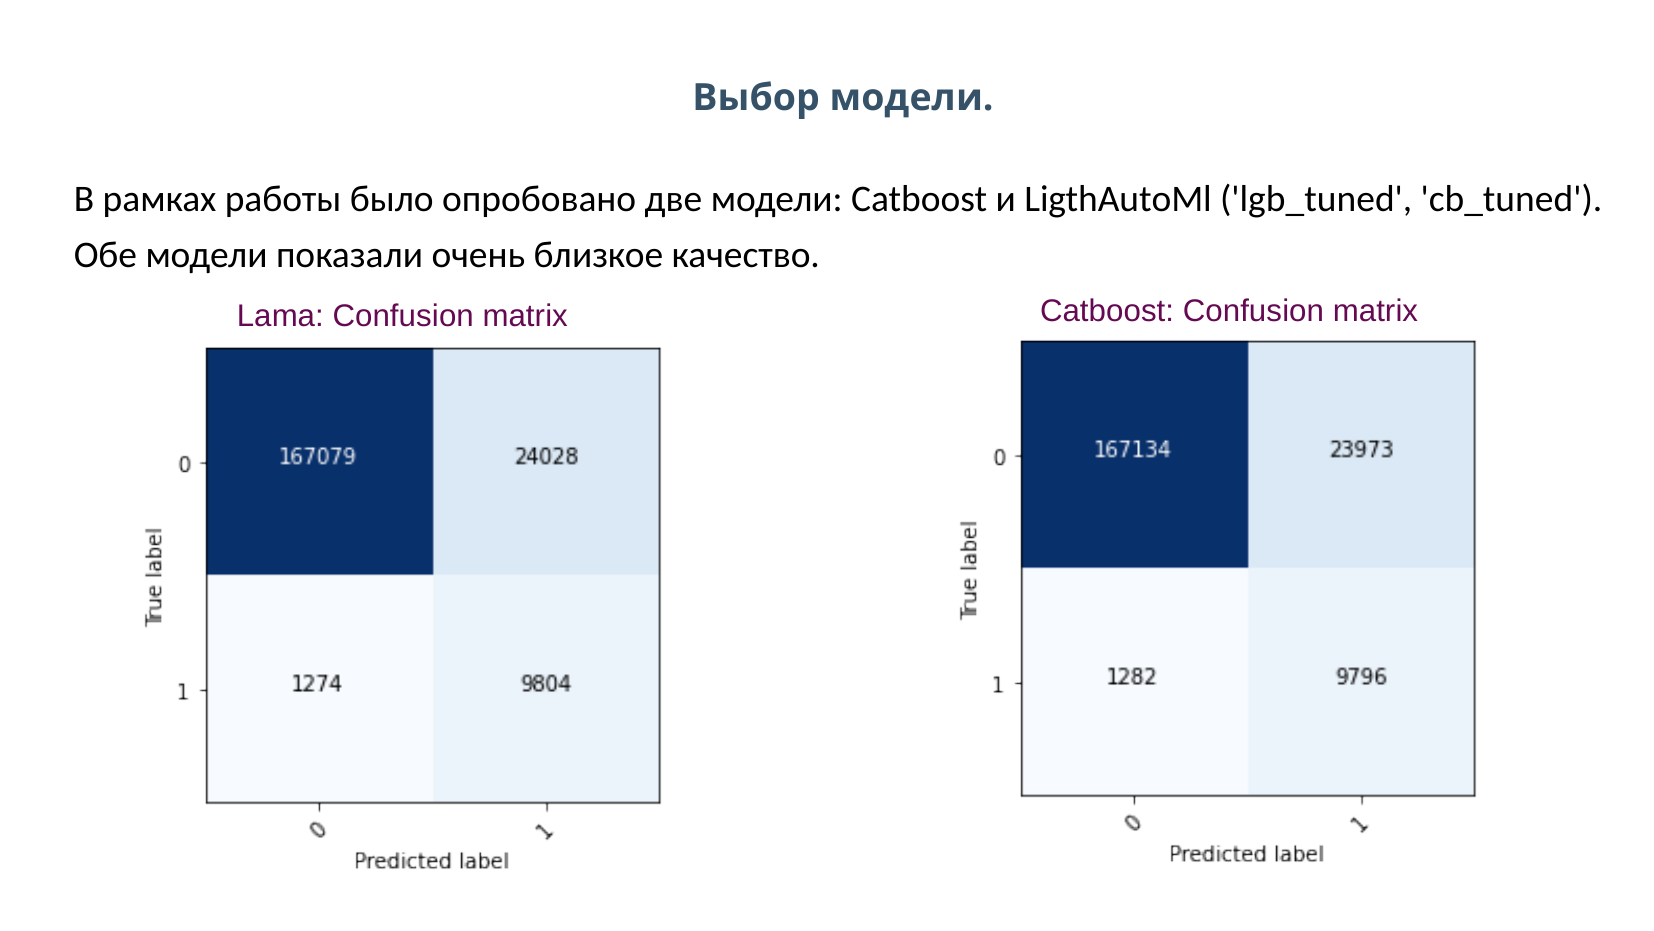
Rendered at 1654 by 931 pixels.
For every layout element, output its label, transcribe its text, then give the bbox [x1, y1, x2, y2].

picture [133, 302, 674, 886]
text_box Выбор модели. В рамках работы было опробовано две модели: Catboost и LigthAutoMl ('lgb_tuned', 'cb_tuned'). Обе модели показали очень близкое качество. [59, 63, 1642, 286]
text_box Lama: Confusion matrix [222, 290, 674, 341]
text_box Catboost: Confusion matrix [1025, 285, 1477, 336]
picture [948, 295, 1489, 879]
